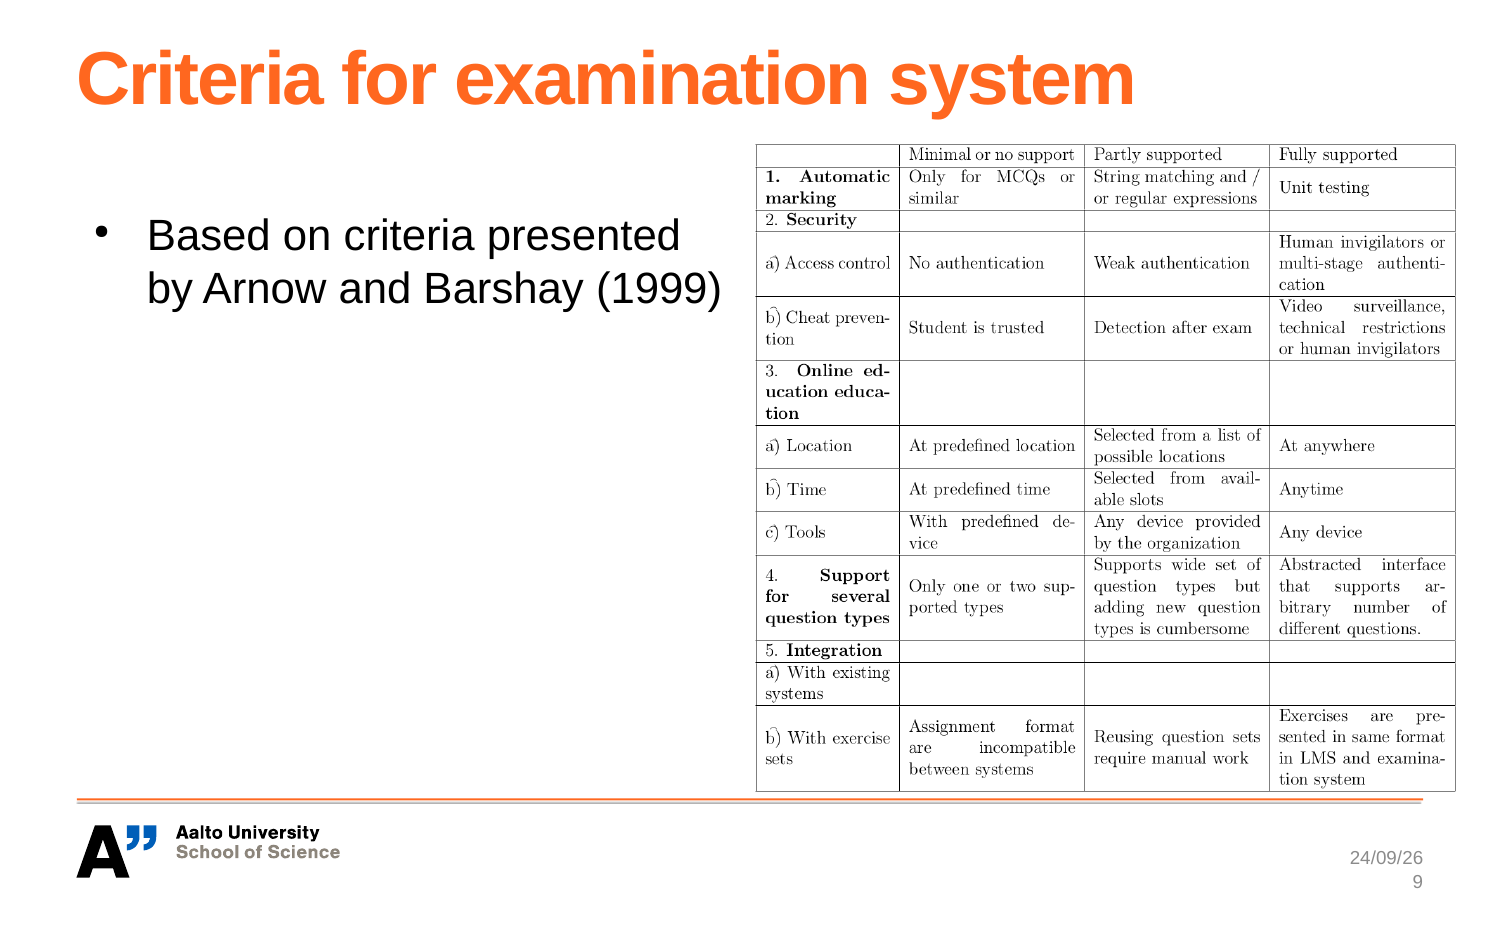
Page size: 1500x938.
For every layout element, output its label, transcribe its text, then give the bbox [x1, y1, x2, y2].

slide_number 21/05/19 [829, 844, 1424, 870]
picture [753, 141, 1462, 797]
title Criteria for examination system [76, 43, 1424, 207]
list Based on criteria presented by Arnow and Barshay (1999) [76, 206, 727, 755]
slide_number <number> [829, 870, 1424, 893]
